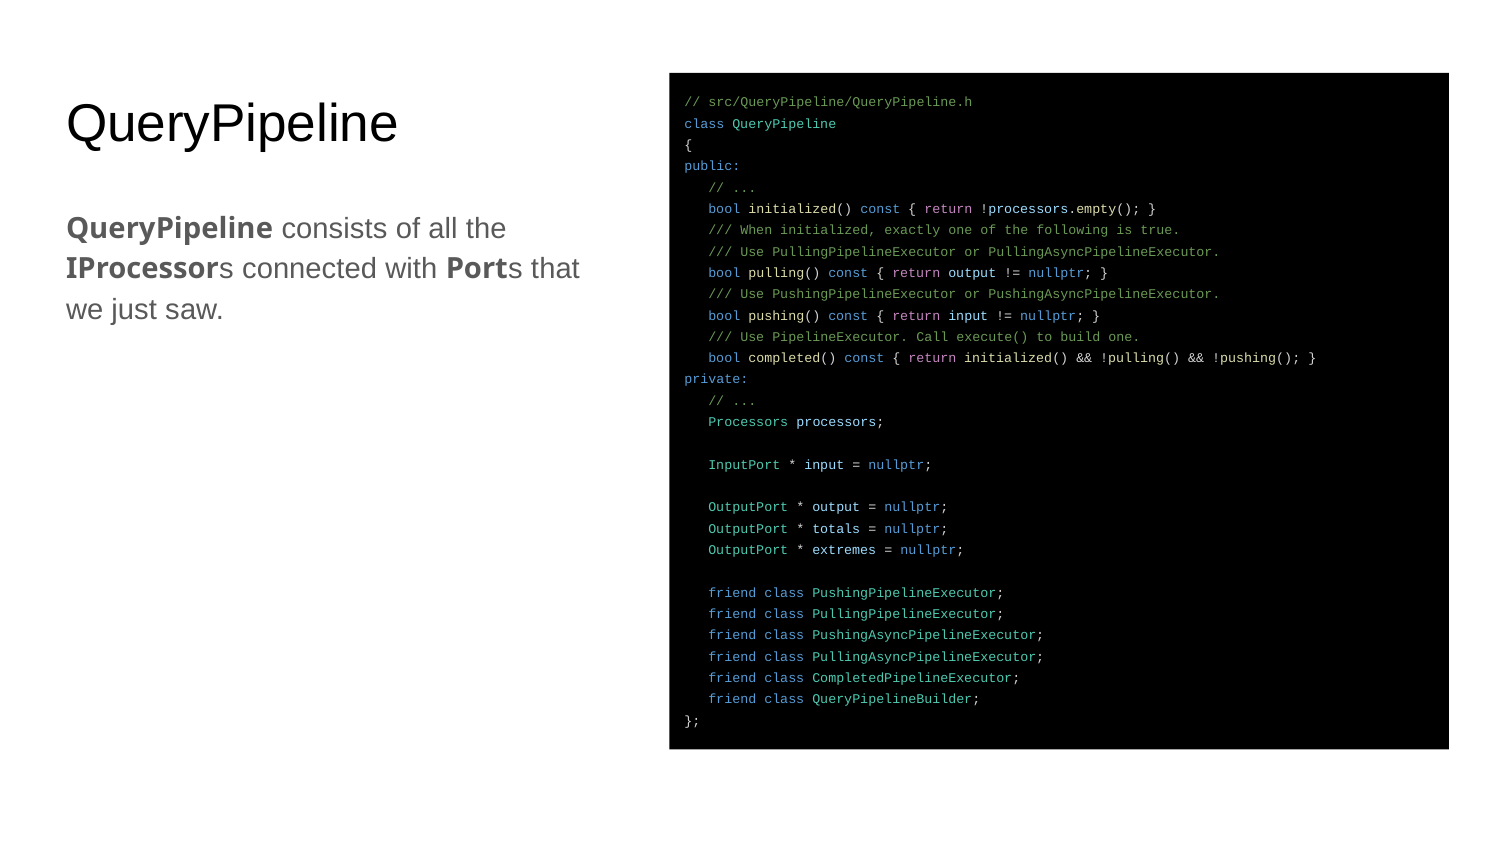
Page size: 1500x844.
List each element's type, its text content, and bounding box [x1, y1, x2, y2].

list QueryPipeline consists of all the IProcessors connected with Ports that we just saw. [51, 189, 603, 750]
title QueryPipeline [51, 72, 669, 167]
list // src/QueryPipeline/QueryPipeline.h class QueryPipeline { public: // ... bool initialized() const { return !processors.empty(); } /// When initialized, exactly one of the following is true. /// Use PullingPipelineExecutor or PullingAsyncPipelineExecutor. bool pulling() const { return output != nullptr; } /// Use PushingPipelineExecutor or PushingAsyncPipelineExecutor. bool pushing() const { return input != nullptr; } /// Use PipelineExecutor. Call execute() to build one. bool completed() const { return initialized() && !pulling() && !pushing(); } private: // ... Processors processors; InputPort * input = nullptr; OutputPort * output = nullptr; OutputPort * totals = nullptr; OutputPort * extremes = nullptr; friend class PushingPipelineExecutor; friend class PullingPipelineExecutor; friend class PushingAsyncPipelineExecutor; friend class PullingAsyncPipelineExecutor; friend class CompletedPipelineExecutor; friend class QueryPipelineBuilder; }; [669, 72, 1449, 750]
